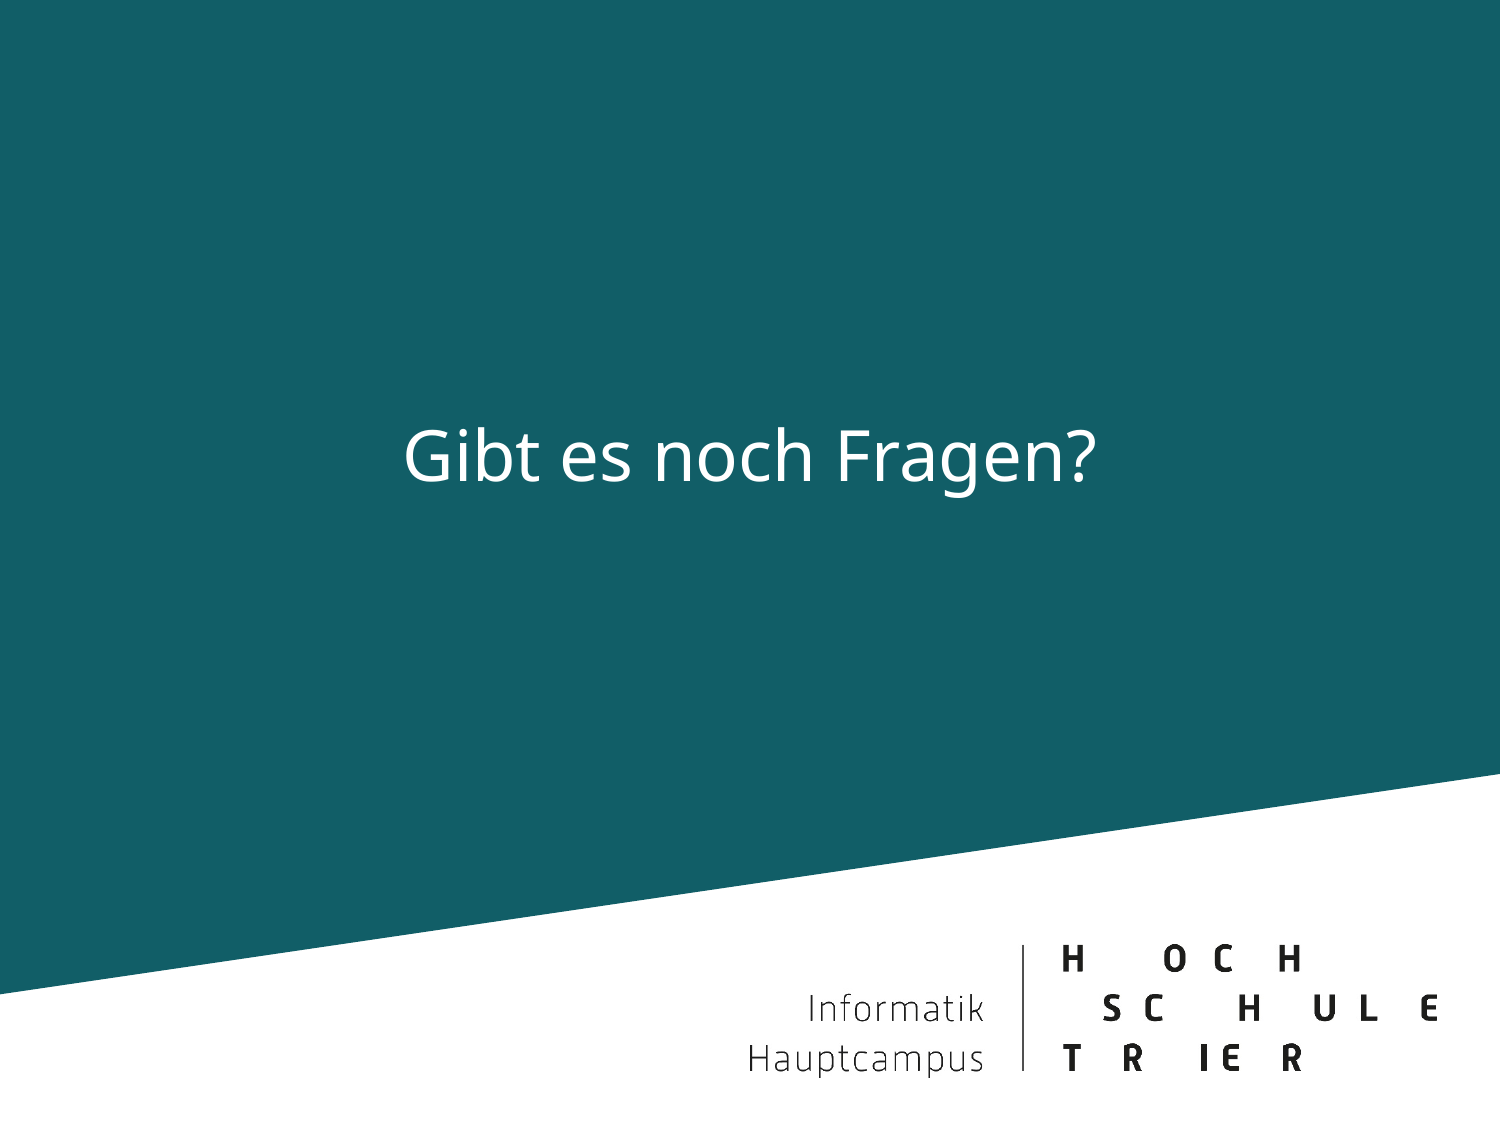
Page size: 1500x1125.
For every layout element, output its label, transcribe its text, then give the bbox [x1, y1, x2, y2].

list Gibt es noch Fragen? [319, 403, 1181, 529]
picture [750, 944, 1437, 1078]
